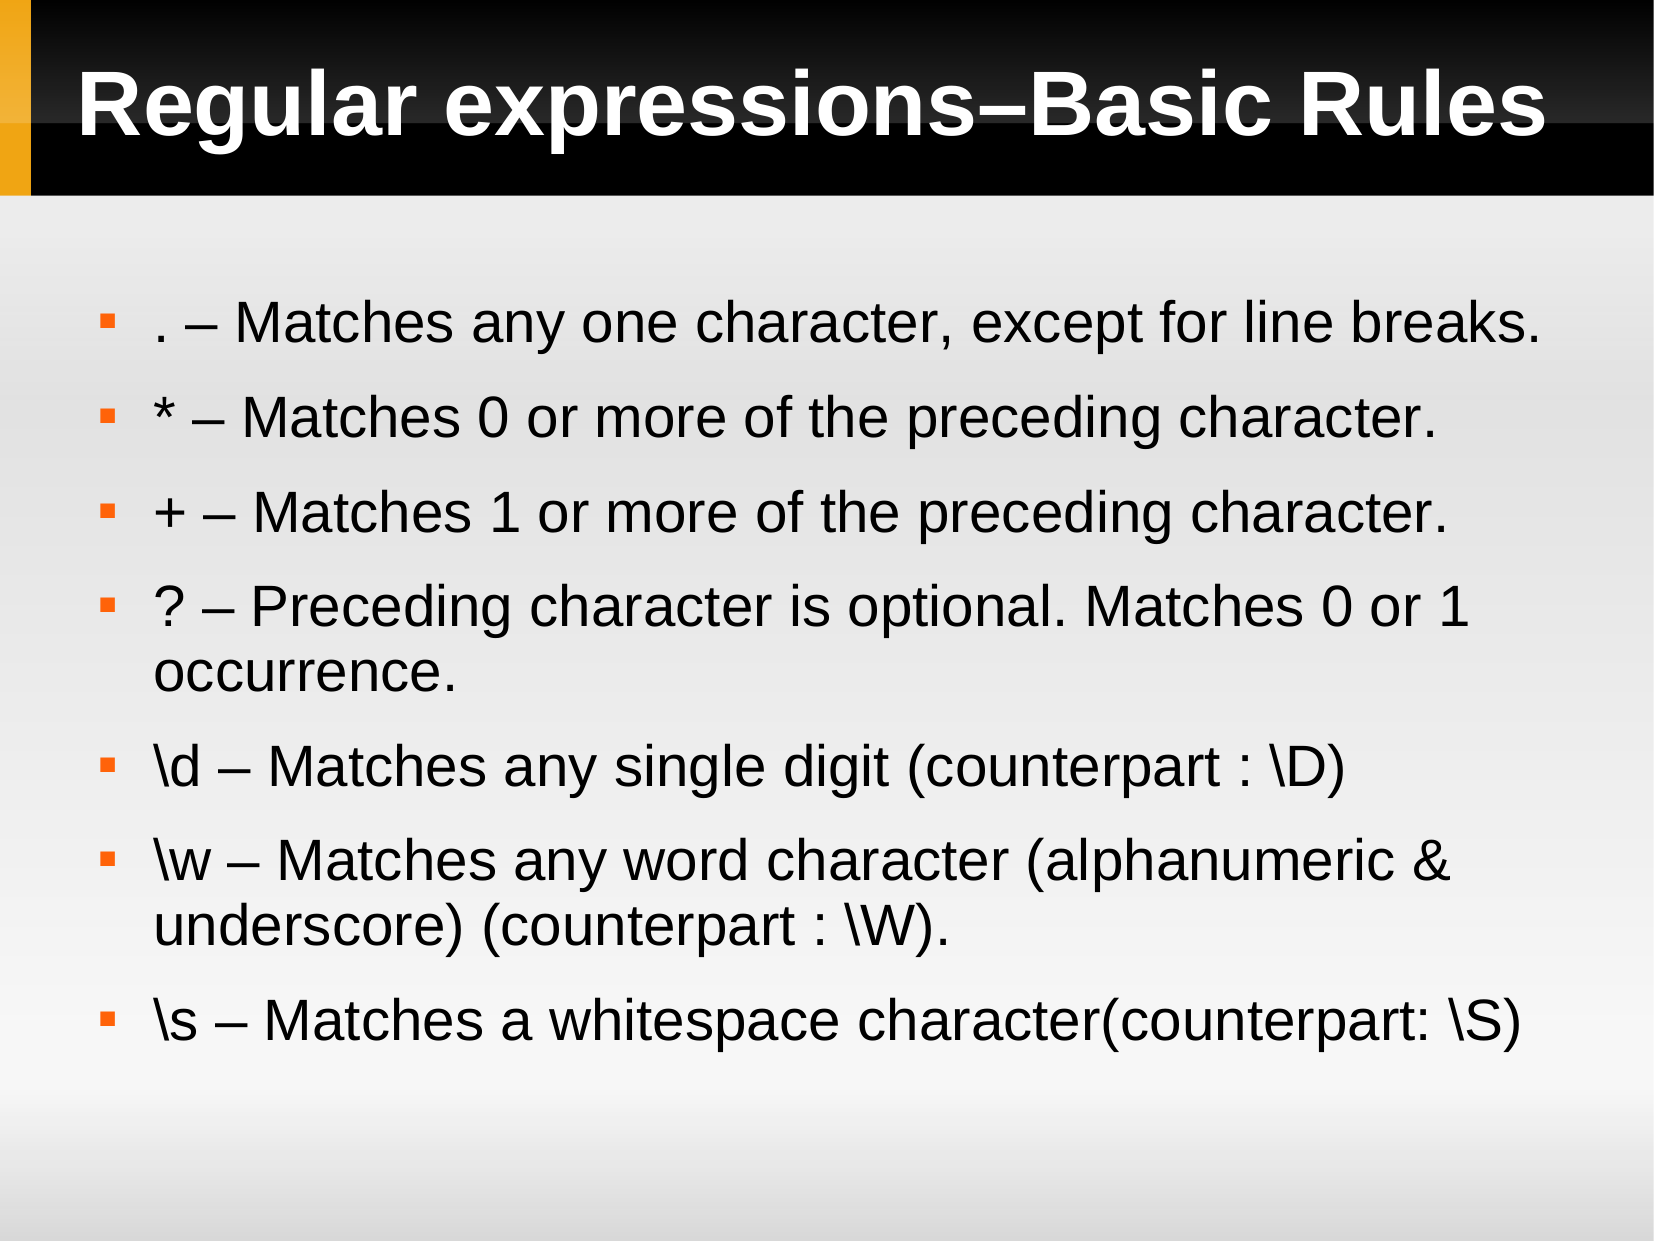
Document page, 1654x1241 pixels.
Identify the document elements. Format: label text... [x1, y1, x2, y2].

list . – Matches any one character, except for line breaks. * – Matches 0 or more of the preceding character. + – Matches 1 or more of the preceding character. ? – Preceding character is optional. Matches 0 or 1 occurrence. \d – Matches any single digit (counterpart : \D) \w – Matches any word character (alphanumeric & underscore) (counterpart : \W). \s – Matches a whitespace character(counterpart: \S) [82, 290, 1571, 1109]
picture [0, 0, 1654, 1241]
title Regular expressions–Basic Rules [76, 0, 1565, 208]
